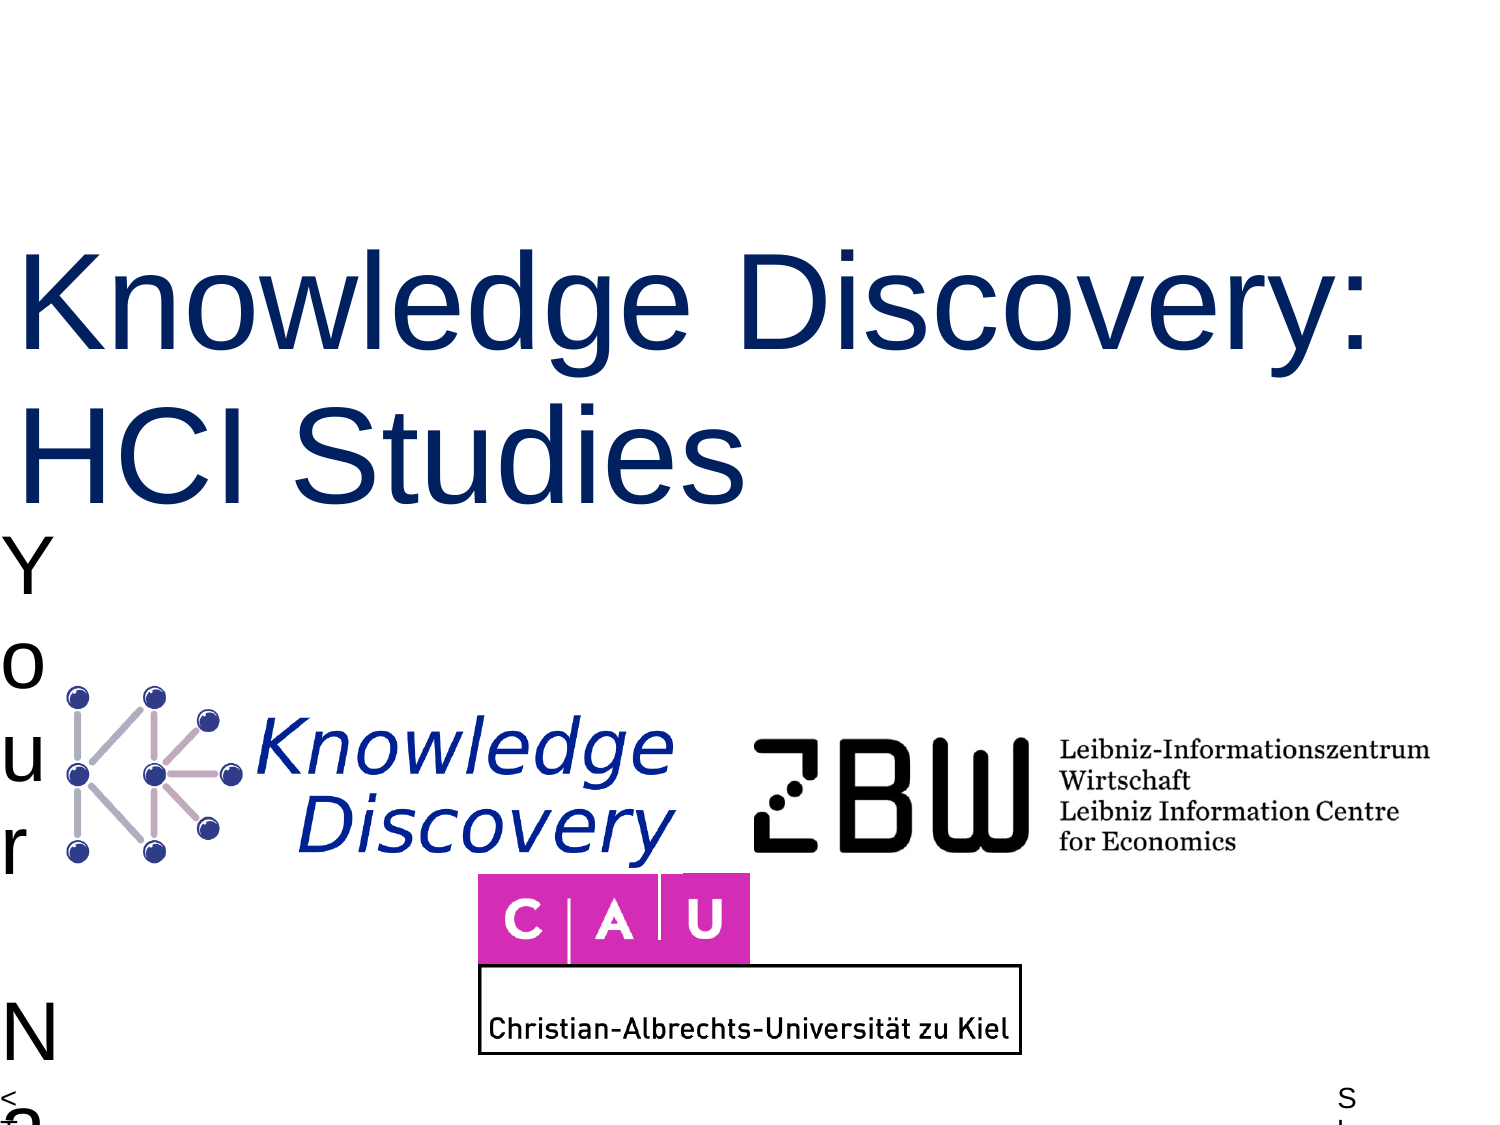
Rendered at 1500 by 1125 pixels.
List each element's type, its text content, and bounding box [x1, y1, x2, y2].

title Knowledge Discovery: HCI Studies [0, 112, 1500, 646]
picture [754, 737, 1430, 853]
picture [62, 681, 1022, 1055]
